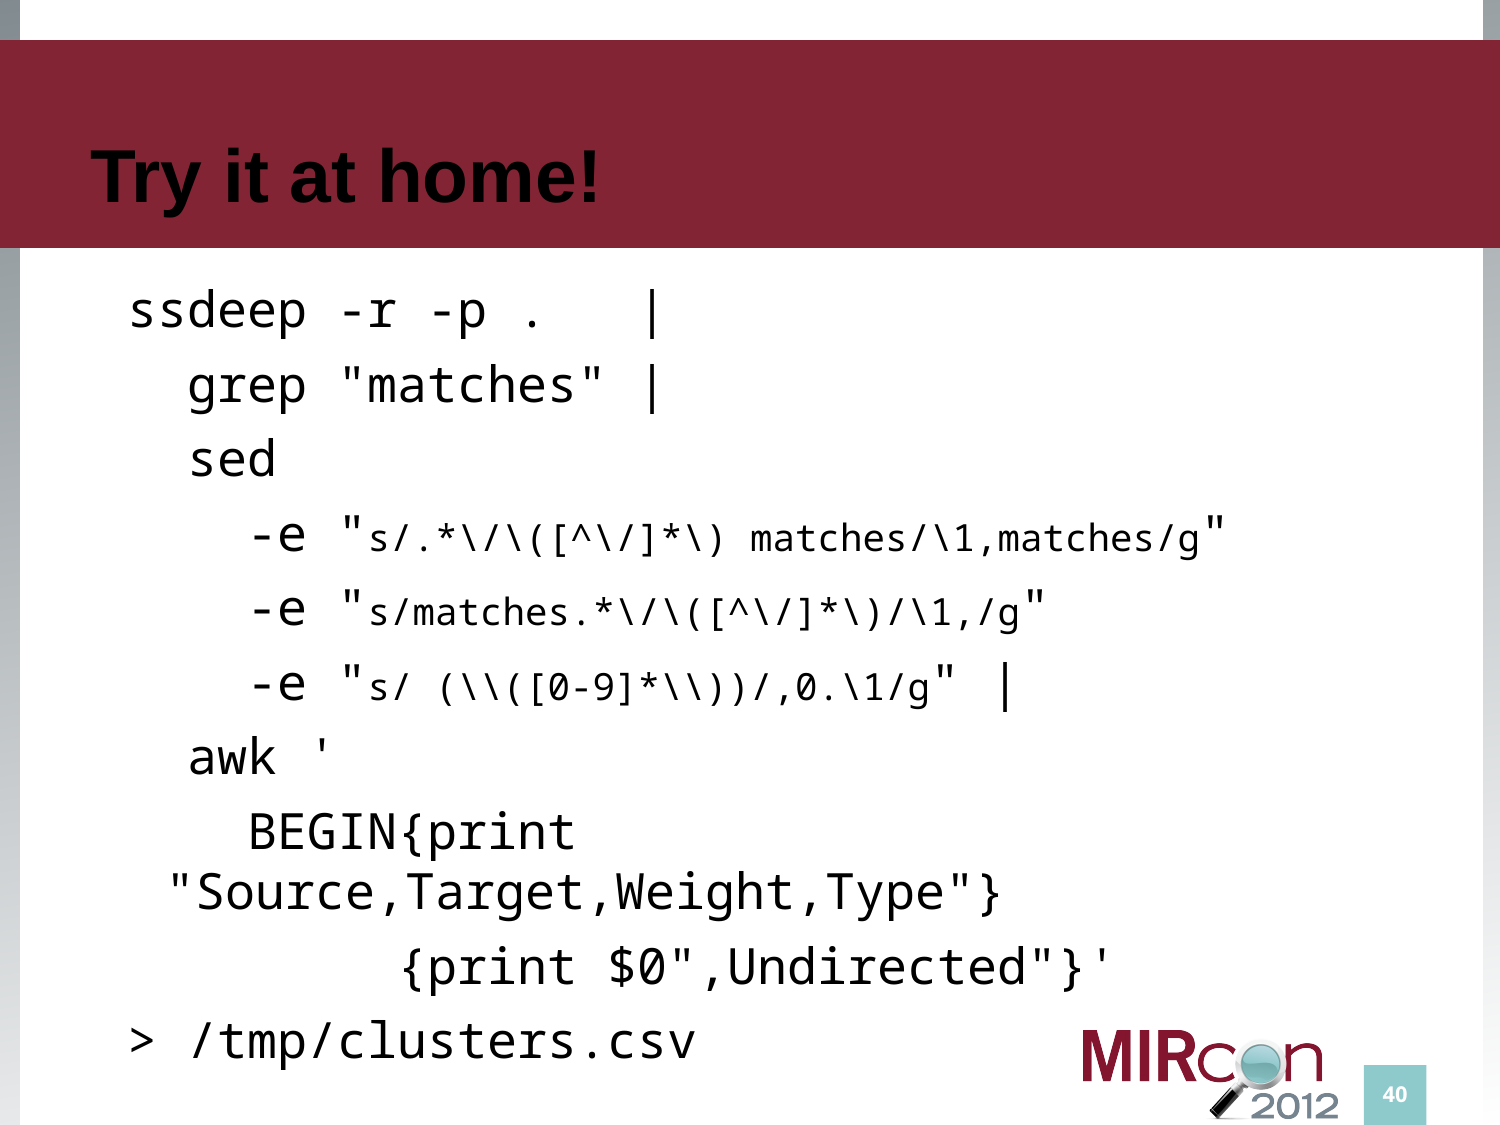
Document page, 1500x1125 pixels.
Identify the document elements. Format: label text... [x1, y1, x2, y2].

title Try it at home! [75, 45, 1426, 233]
list ssdeep -r -p . | grep "matches" | sed -e "s/.*\/\([^\/]*\) matches/\1,matches/g" -e "s/matches.*\/\([^\/]*\)/\1,/g" -e "s/ (\\([0-9]*\\))/,0.\1/g" | awk ' BEGIN{print "Source,Target,Weight,Type"} {print $0",Undirected"}' > /tmp/clusters.csv [75, 262, 1426, 1078]
